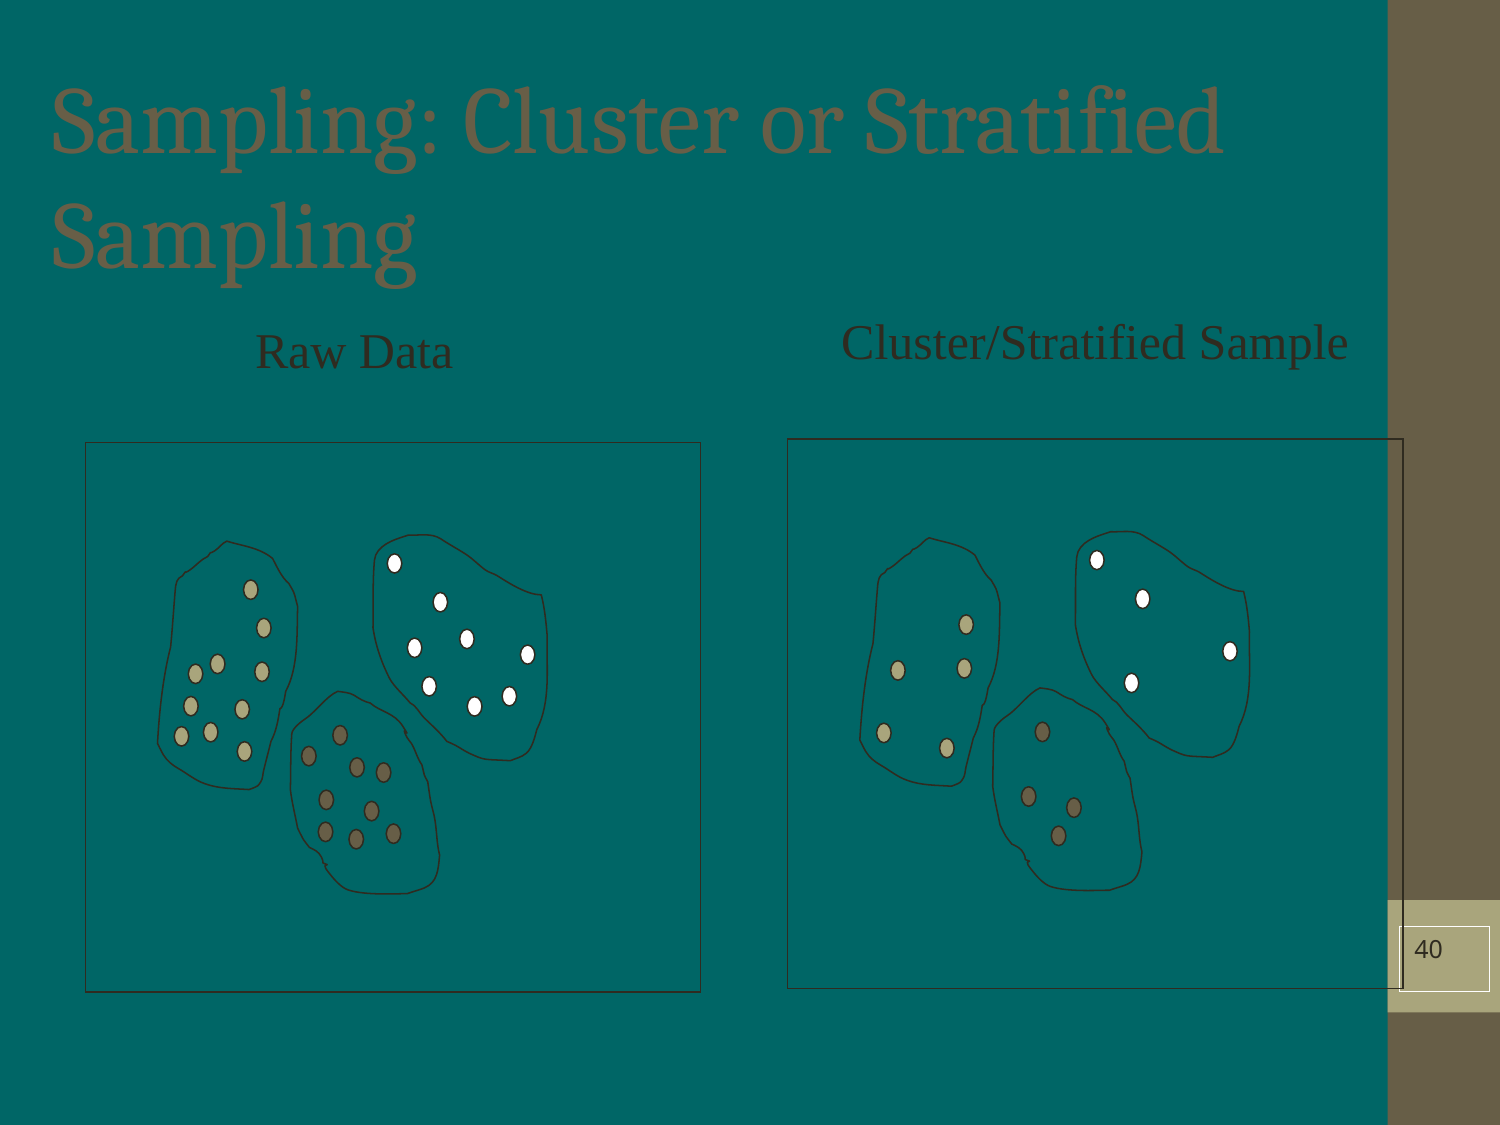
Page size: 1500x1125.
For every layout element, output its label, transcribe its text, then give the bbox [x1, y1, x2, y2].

text_box [459, 629, 475, 649]
text_box [210, 654, 226, 674]
text_box [502, 686, 517, 707]
text_box [237, 741, 252, 762]
slide_number <number> [1399, 926, 1490, 992]
text_box [348, 829, 364, 849]
text_box [520, 645, 535, 665]
text_box [254, 662, 270, 682]
text_box [256, 618, 272, 638]
text_box [349, 757, 365, 777]
text_box [234, 699, 250, 719]
text_box [958, 614, 974, 635]
text_box [318, 822, 333, 842]
text_box [876, 723, 892, 743]
text_box [364, 801, 379, 821]
text_box [1035, 722, 1050, 742]
text_box [301, 746, 317, 766]
text_box [174, 726, 189, 747]
text_box [467, 696, 483, 717]
text_box [386, 823, 401, 844]
text_box [1124, 673, 1139, 693]
text_box [243, 579, 259, 600]
text_box [1051, 826, 1066, 846]
text_box Raw Data [240, 311, 481, 386]
text_box [376, 762, 391, 783]
text_box [188, 664, 203, 684]
text_box [319, 790, 334, 810]
text_box [890, 660, 906, 681]
text_box [332, 725, 348, 746]
text_box [1066, 797, 1082, 818]
text_box [1222, 641, 1238, 661]
text_box [387, 553, 402, 574]
text_box [183, 696, 199, 716]
text_box [957, 658, 972, 679]
text_box [203, 722, 218, 742]
text_box [433, 592, 448, 612]
text_box [939, 738, 955, 758]
text_box [1021, 786, 1036, 807]
text_box [1089, 550, 1105, 570]
text_box Cluster/Stratified Sample [826, 301, 1365, 377]
title Sampling: Cluster or Stratified Sampling [37, 50, 1463, 188]
text_box [1135, 589, 1150, 609]
text_box [407, 638, 422, 658]
text_box [421, 676, 437, 697]
